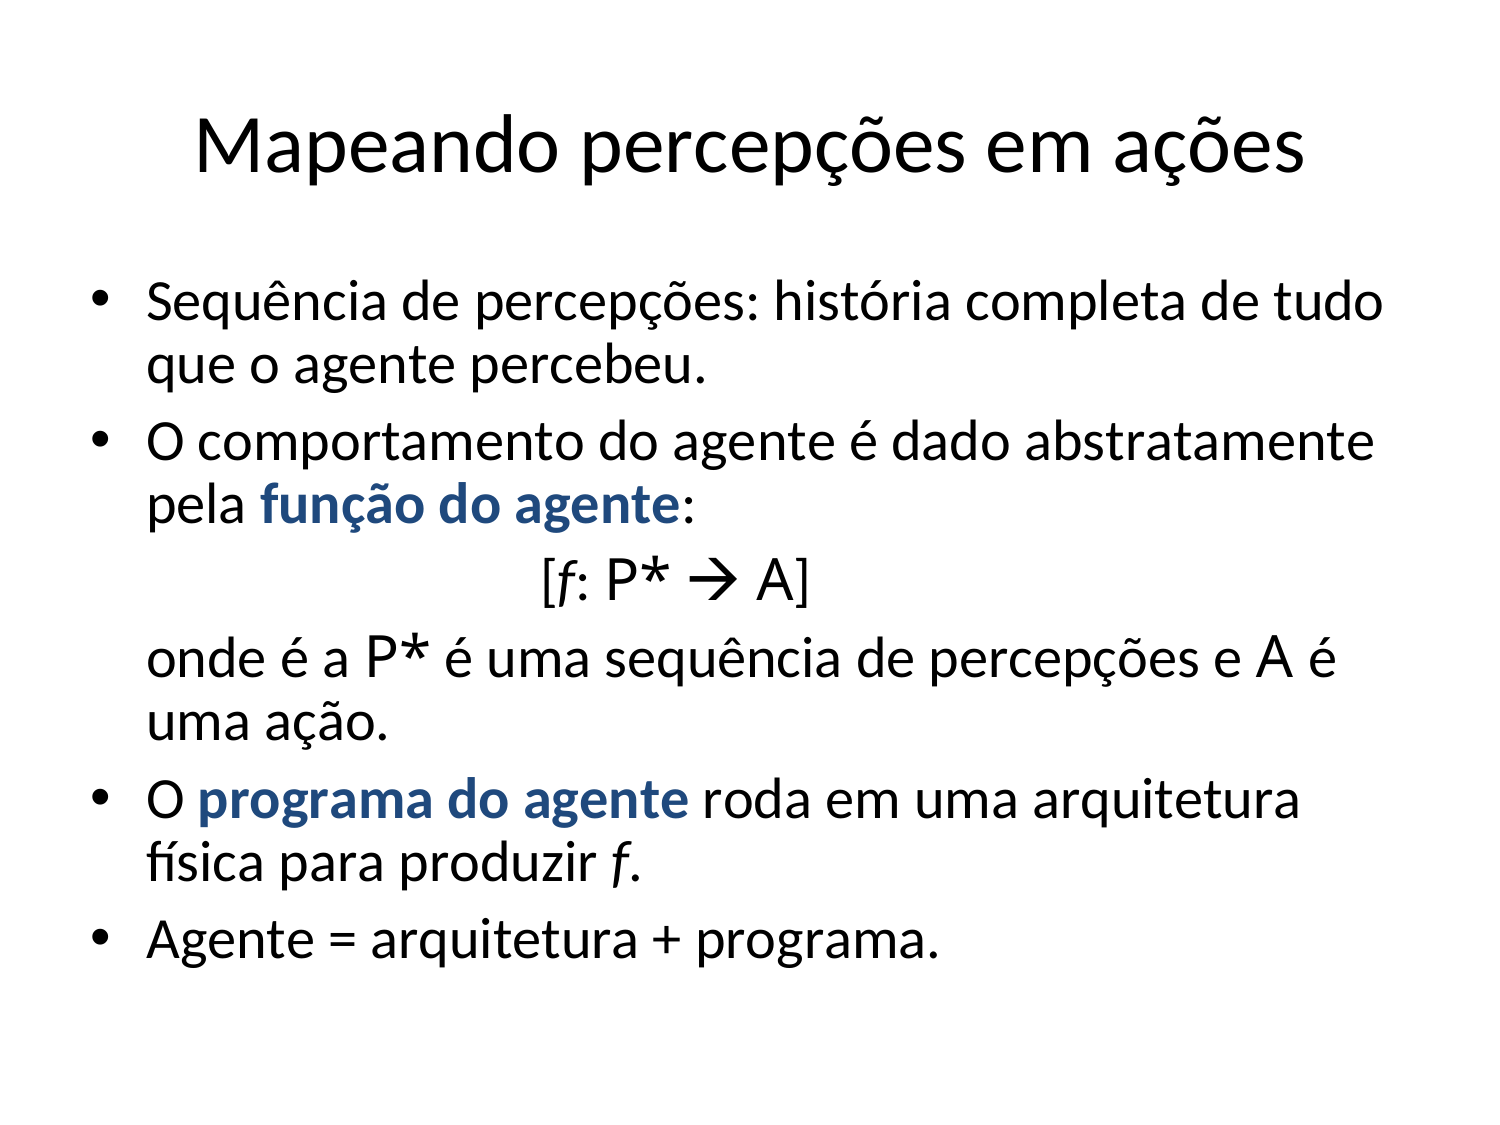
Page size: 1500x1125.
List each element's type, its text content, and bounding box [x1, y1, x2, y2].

title Mapeando percepções em ações [75, 31, 1426, 247]
list Sequência de percepções: história completa de tudo que o agente percebeu. O comportamento do agente é dado abstratamente pela função do agente: [f: P*  A] onde é a P* é uma sequência de percepções e A é uma ação. O programa do agente roda em uma arquitetura física para produzir f. Agente = arquitetura + programa. [75, 262, 1426, 1005]
